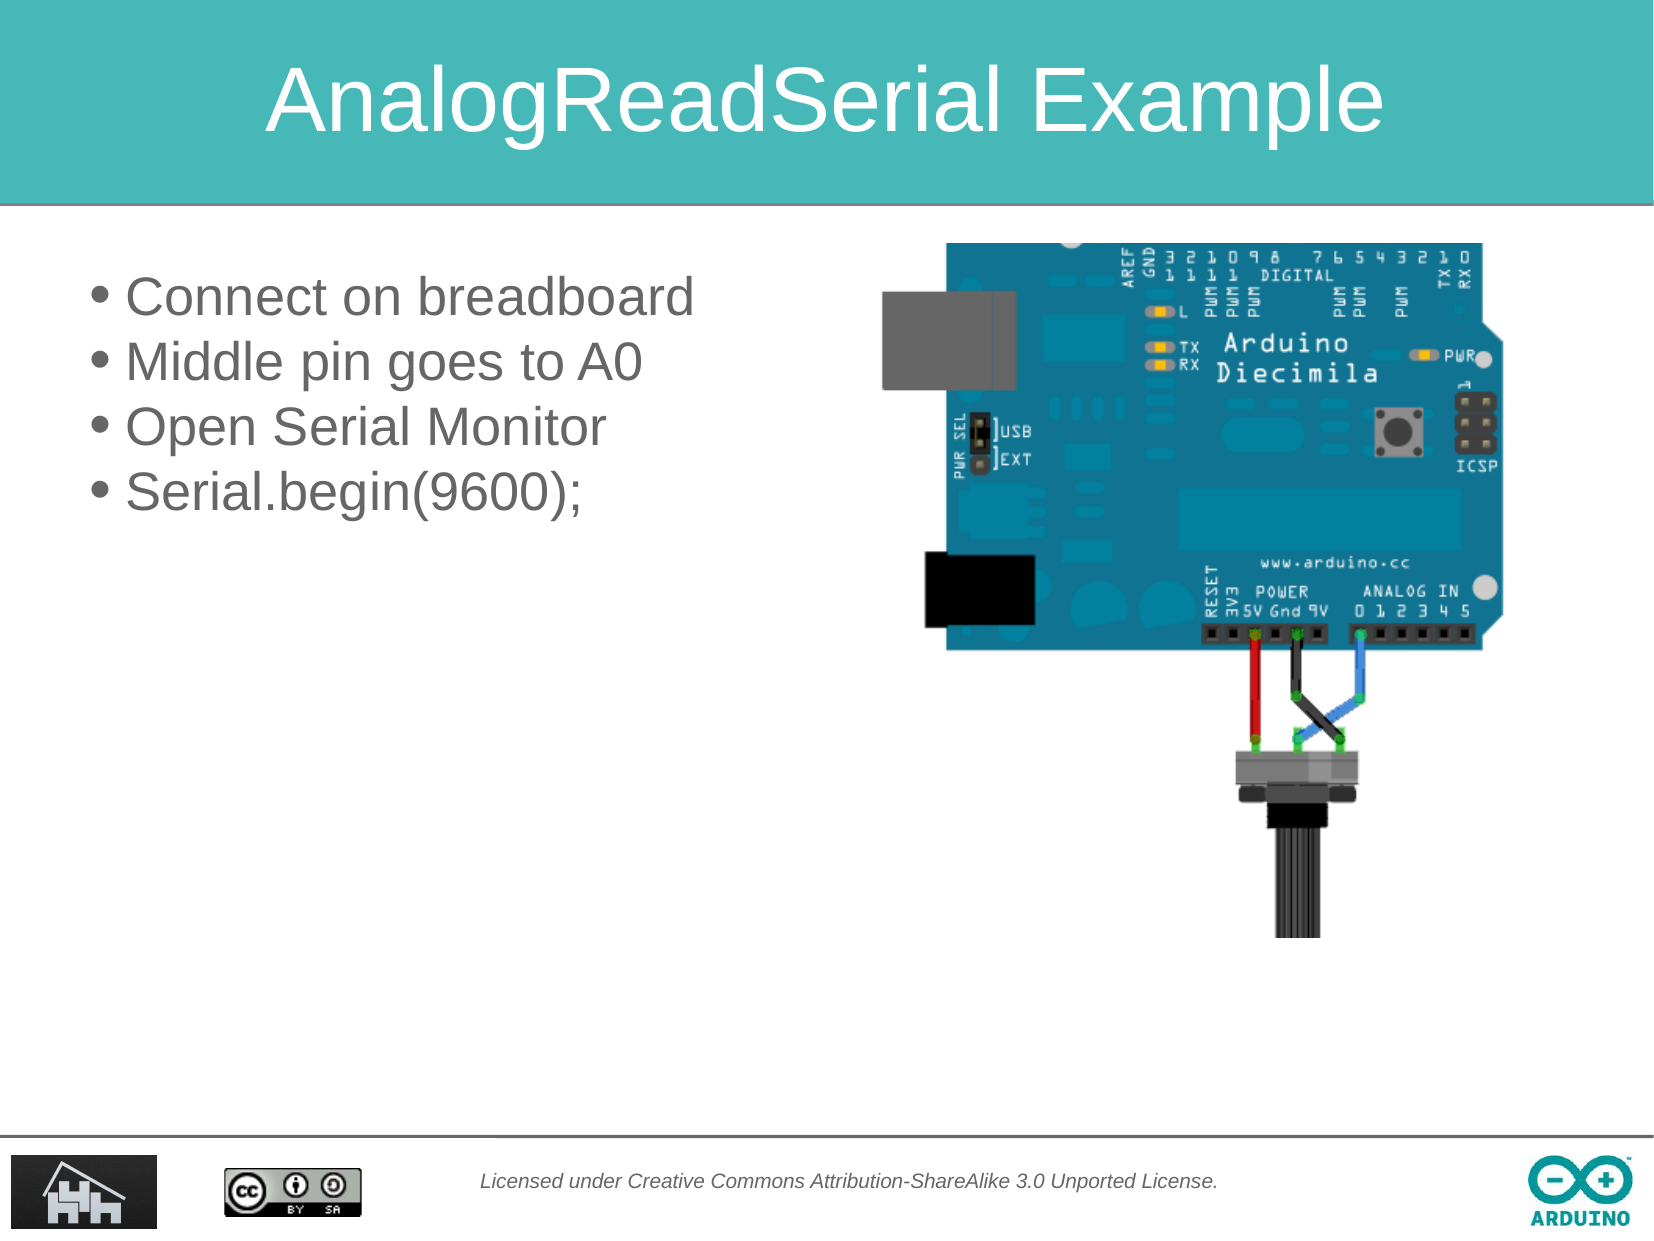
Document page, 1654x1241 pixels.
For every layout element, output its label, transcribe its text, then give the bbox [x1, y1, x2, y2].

text_box [850, 243, 1619, 938]
picture [1498, 1149, 1654, 1233]
title AnalogReadSerial Example [0, 0, 1654, 204]
picture [224, 1168, 362, 1217]
picture [11, 1155, 157, 1229]
text_box Connect on breadboard Middle pin goes to A0 Open Serial Monitor Serial.begin(9600); [75, 310, 847, 522]
